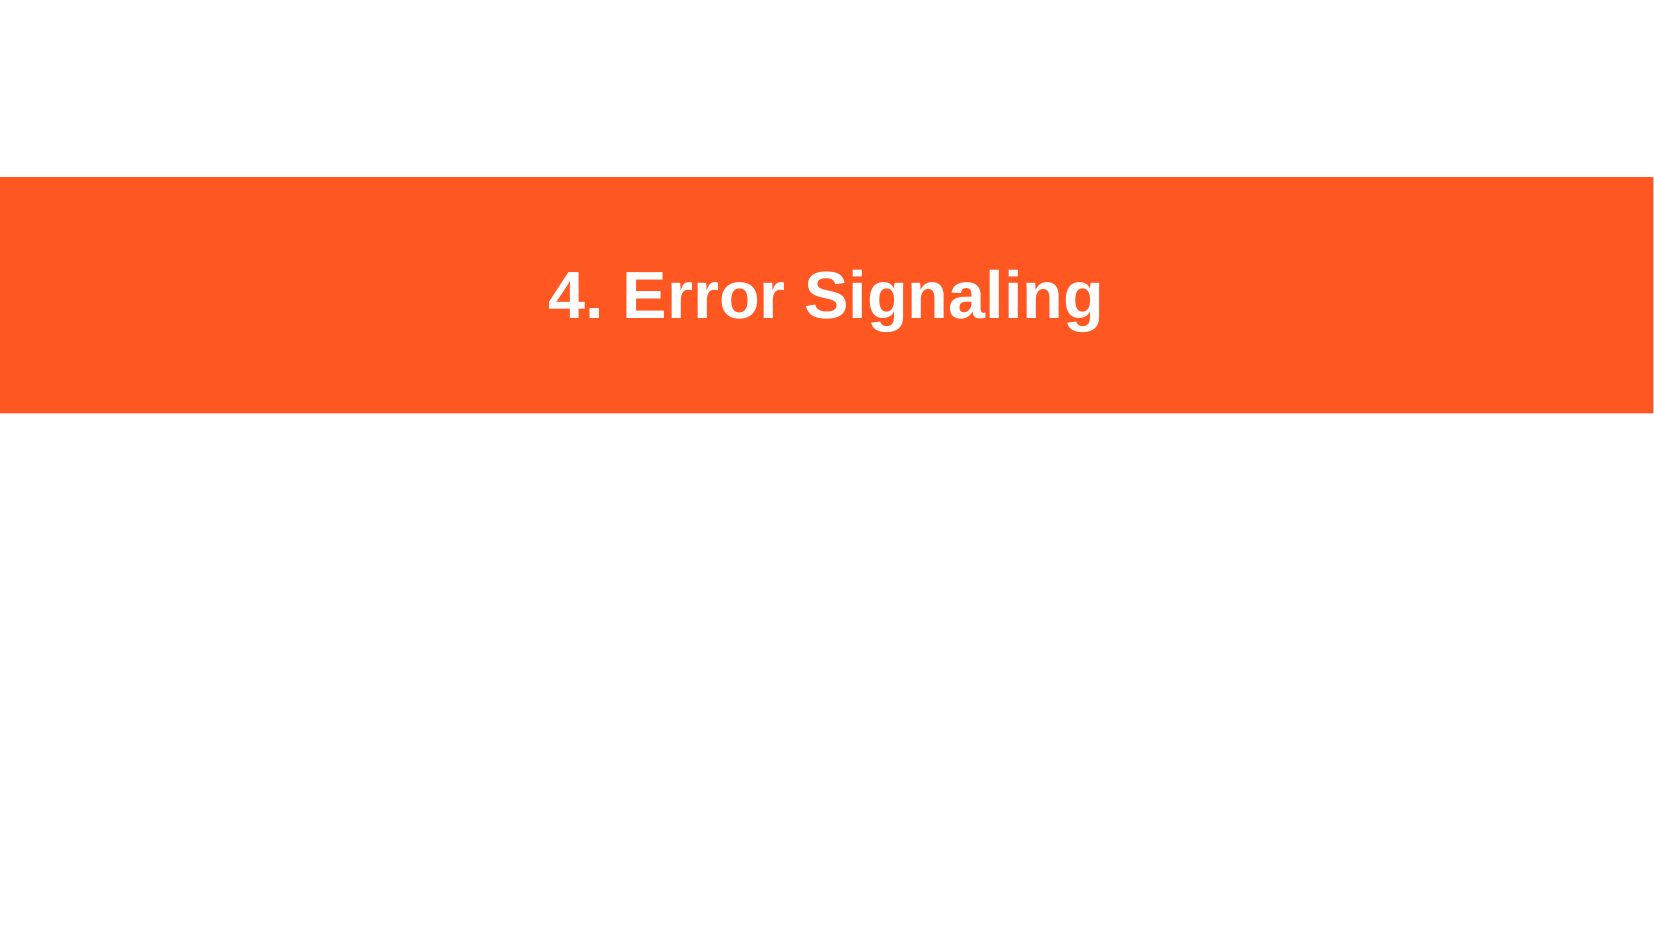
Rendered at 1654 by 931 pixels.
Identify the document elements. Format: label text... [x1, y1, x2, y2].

title 4. Error Signaling [0, 177, 1654, 414]
